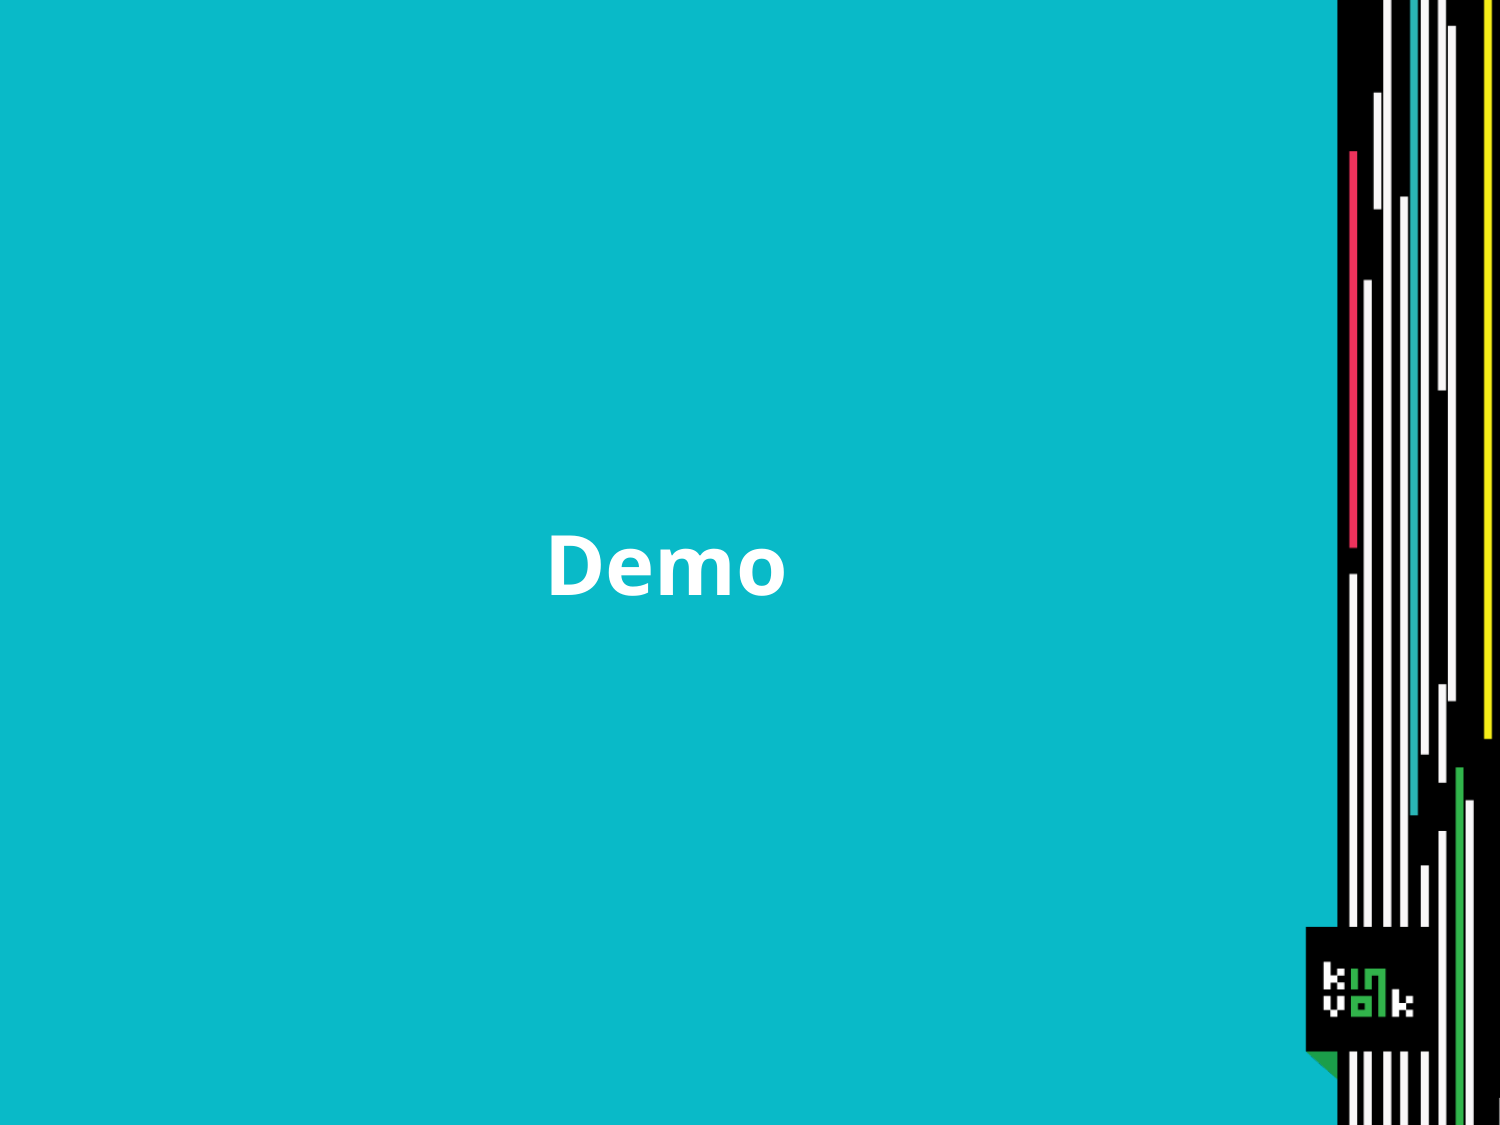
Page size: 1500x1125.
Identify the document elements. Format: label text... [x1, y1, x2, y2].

picture [0, 0, 1500, 1125]
title Demo [62, 470, 1270, 655]
